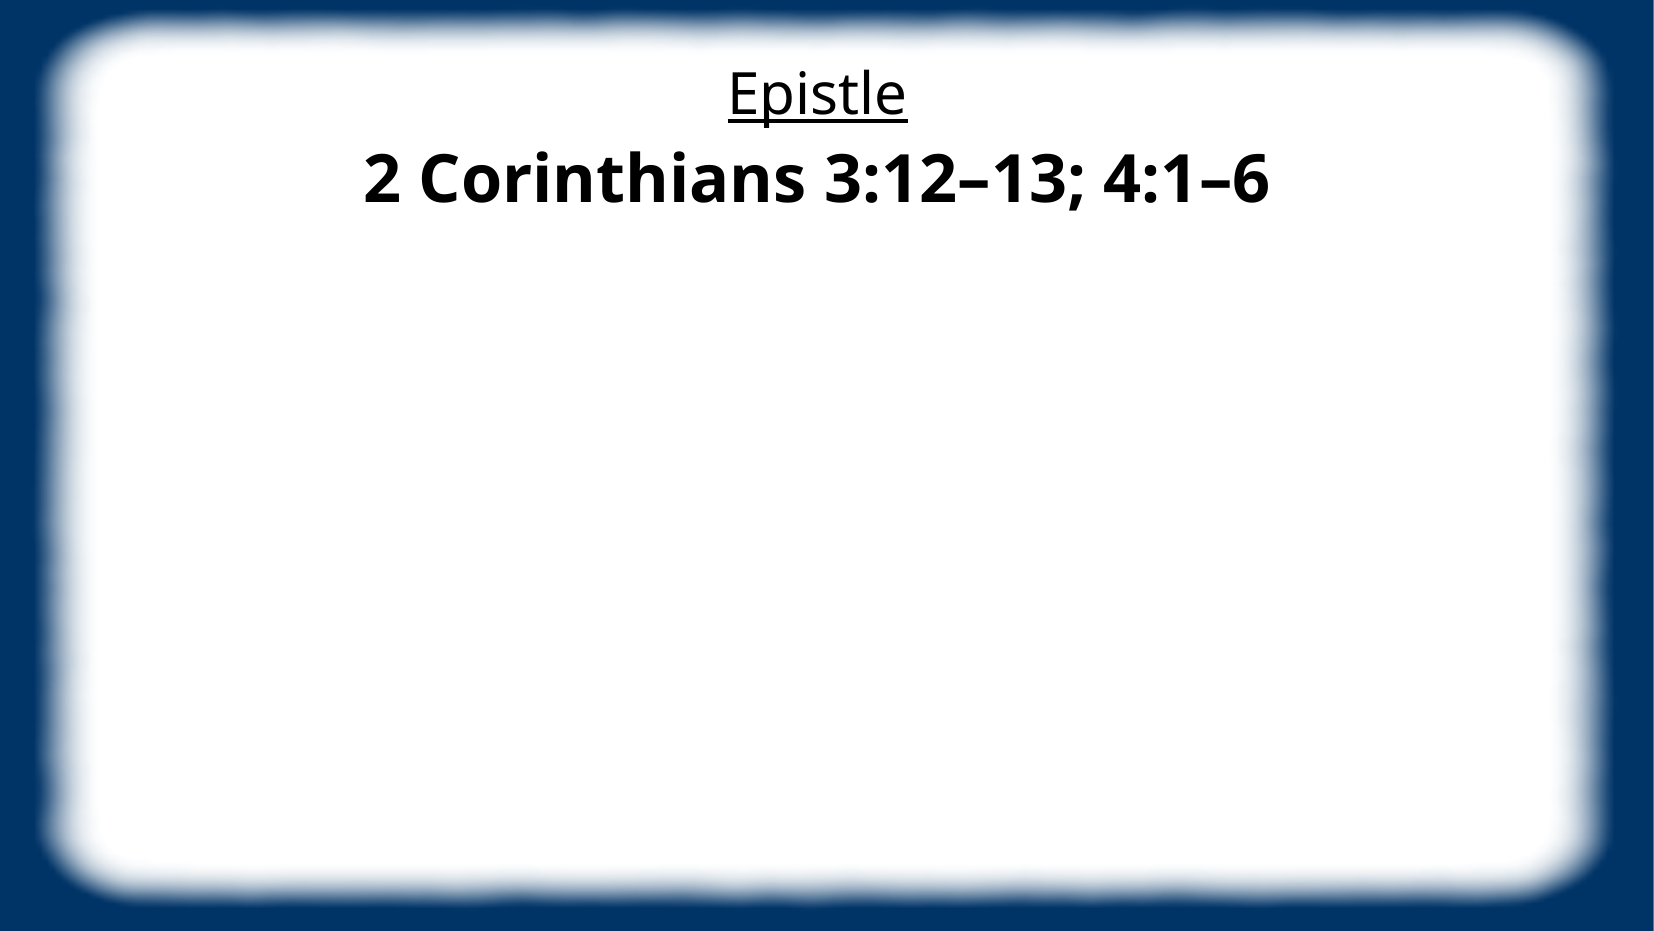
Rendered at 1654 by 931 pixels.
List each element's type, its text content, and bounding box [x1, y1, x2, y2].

text_box Epistle 2 Corinthians 3:12–13; 4:1–6 [60, 45, 1576, 226]
picture [0, 0, 1654, 931]
